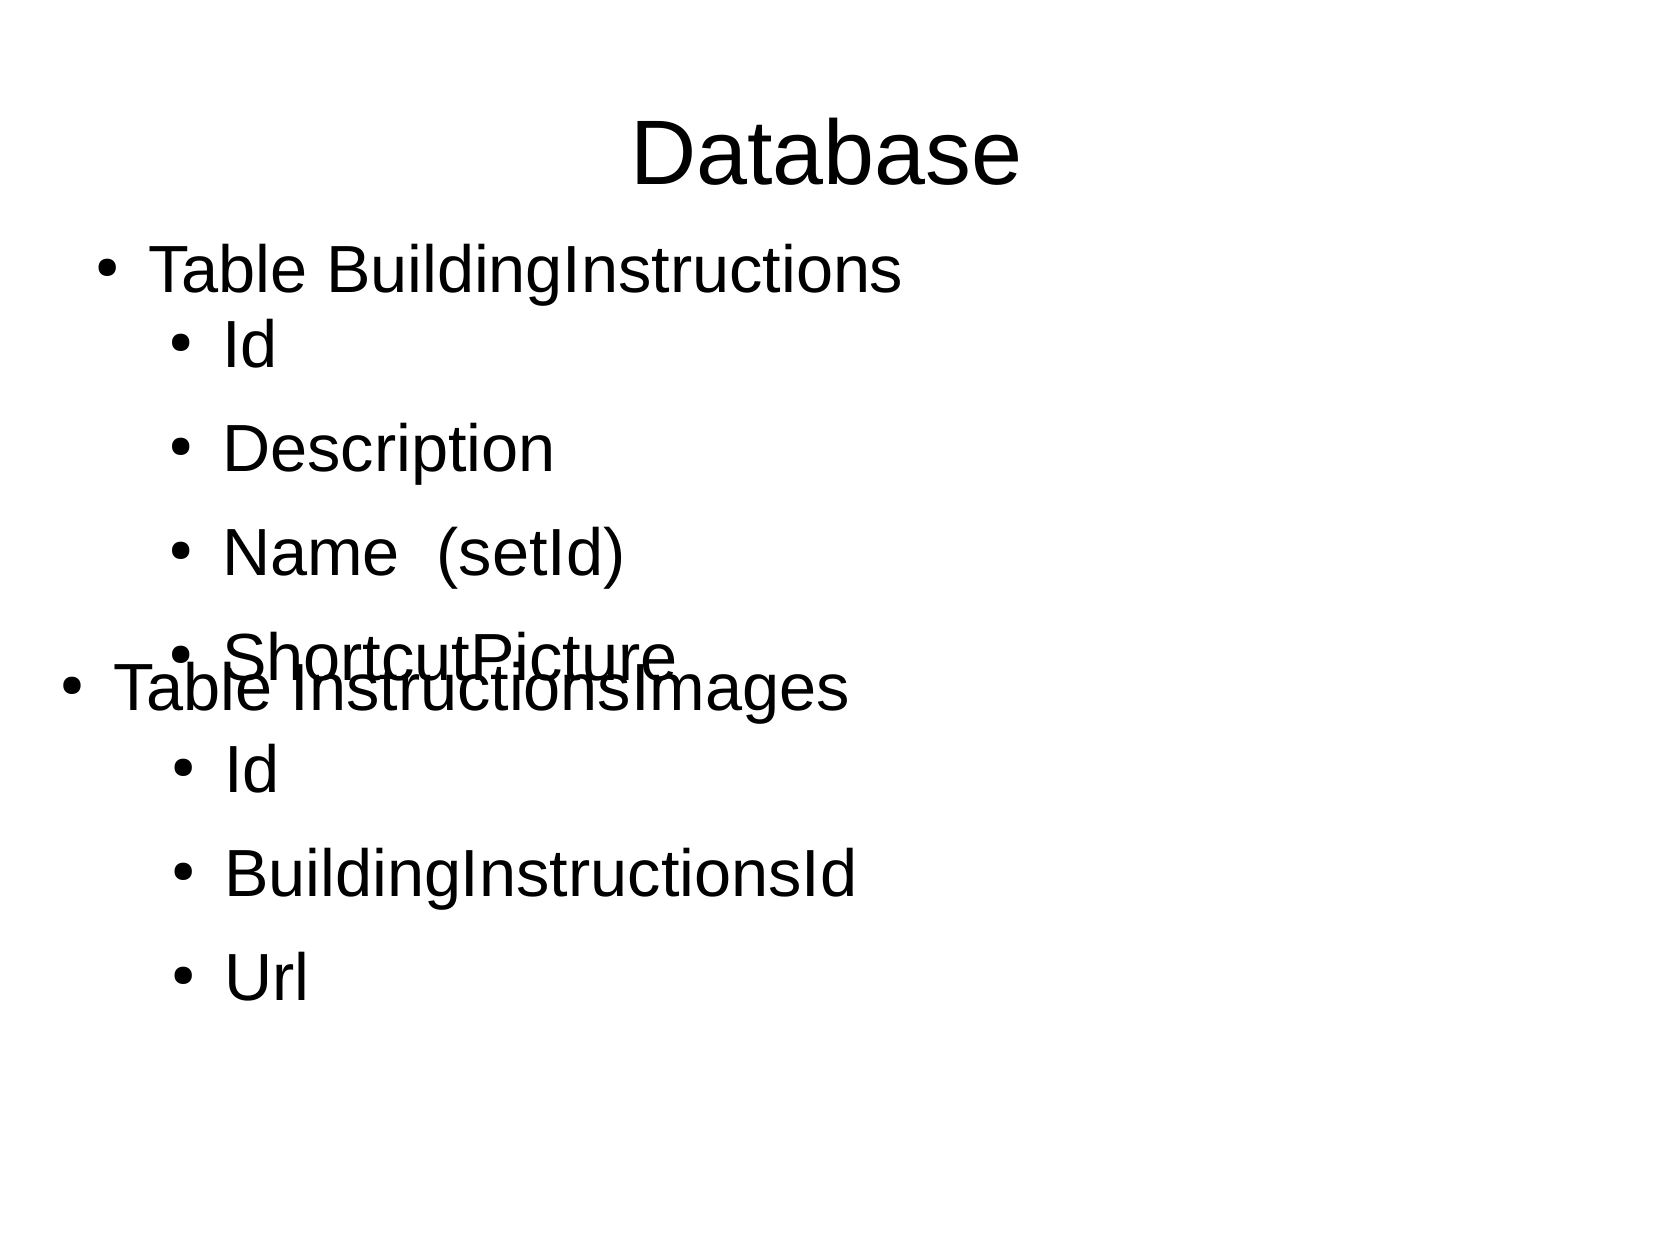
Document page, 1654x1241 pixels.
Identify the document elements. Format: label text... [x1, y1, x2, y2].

list Table InstructionsImages [42, 649, 1498, 750]
title Database [82, 49, 1571, 257]
list Id BuildingInstructionsId Url [153, 731, 1609, 1075]
list Id Description Name (setId) ShortcutPicture [151, 306, 1607, 650]
list Table BuildingInstructions [77, 231, 1533, 332]
